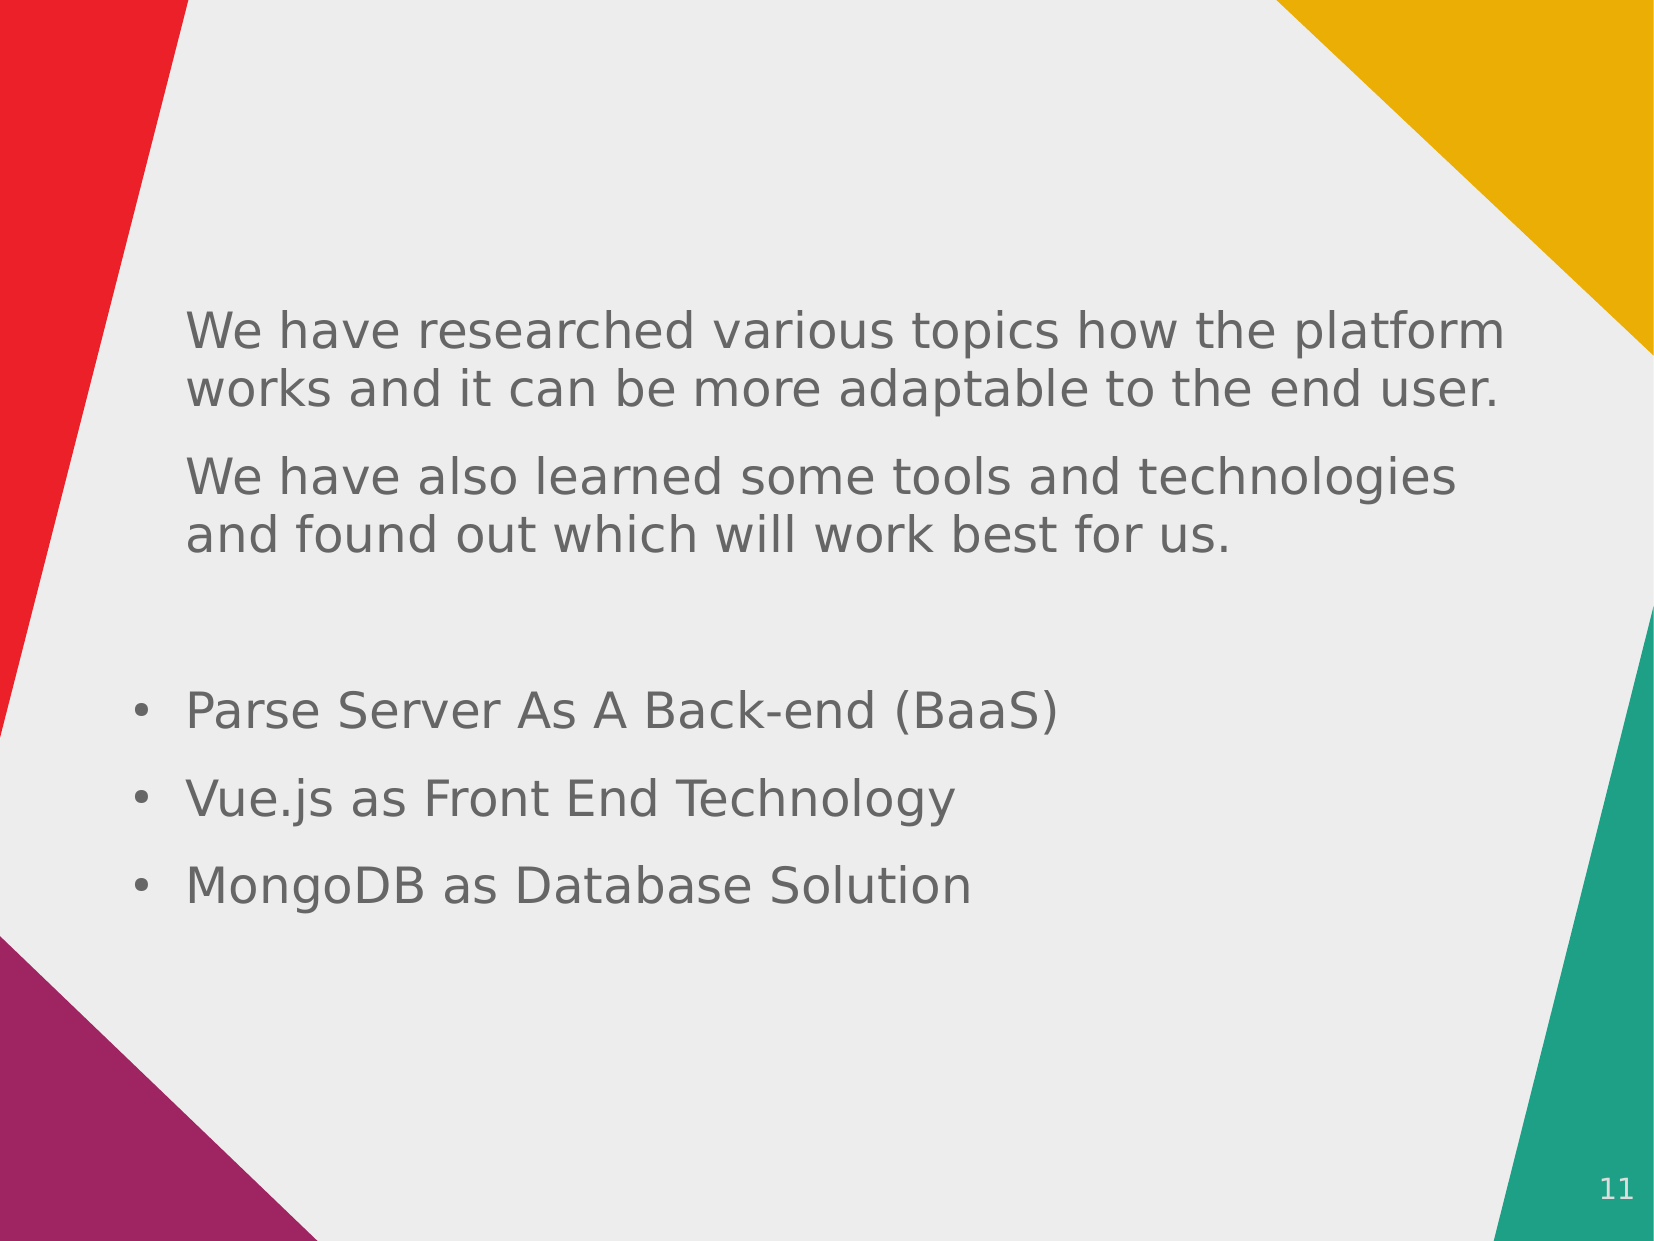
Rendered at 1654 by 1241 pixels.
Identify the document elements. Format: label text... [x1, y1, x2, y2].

list We have researched various topics how the platform works and it can be more adaptable to the end user. We have also learned some tools and technologies and found out which will work best for us. Parse Server As A Back-end (BaaS) Vue.js as Front End Technology MongoDB as Database Solution [114, 302, 1539, 1033]
